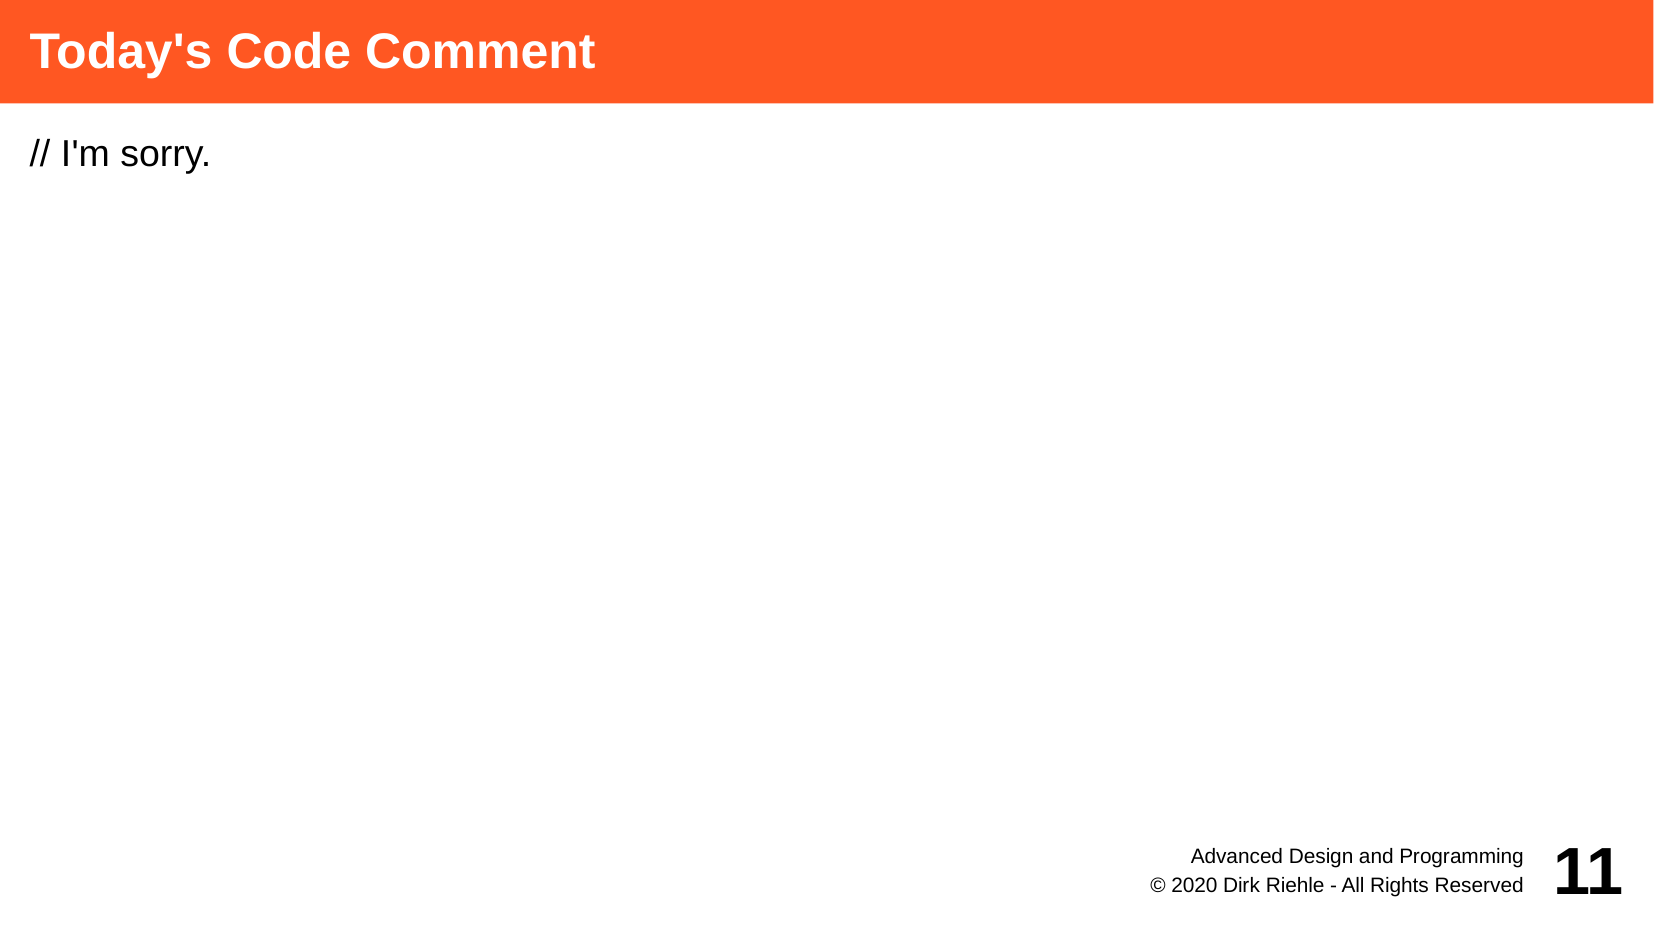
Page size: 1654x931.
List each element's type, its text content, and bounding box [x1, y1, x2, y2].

title Today's Code Comment [0, 0, 1654, 104]
list // I'm sorry. [29, 132, 1625, 813]
